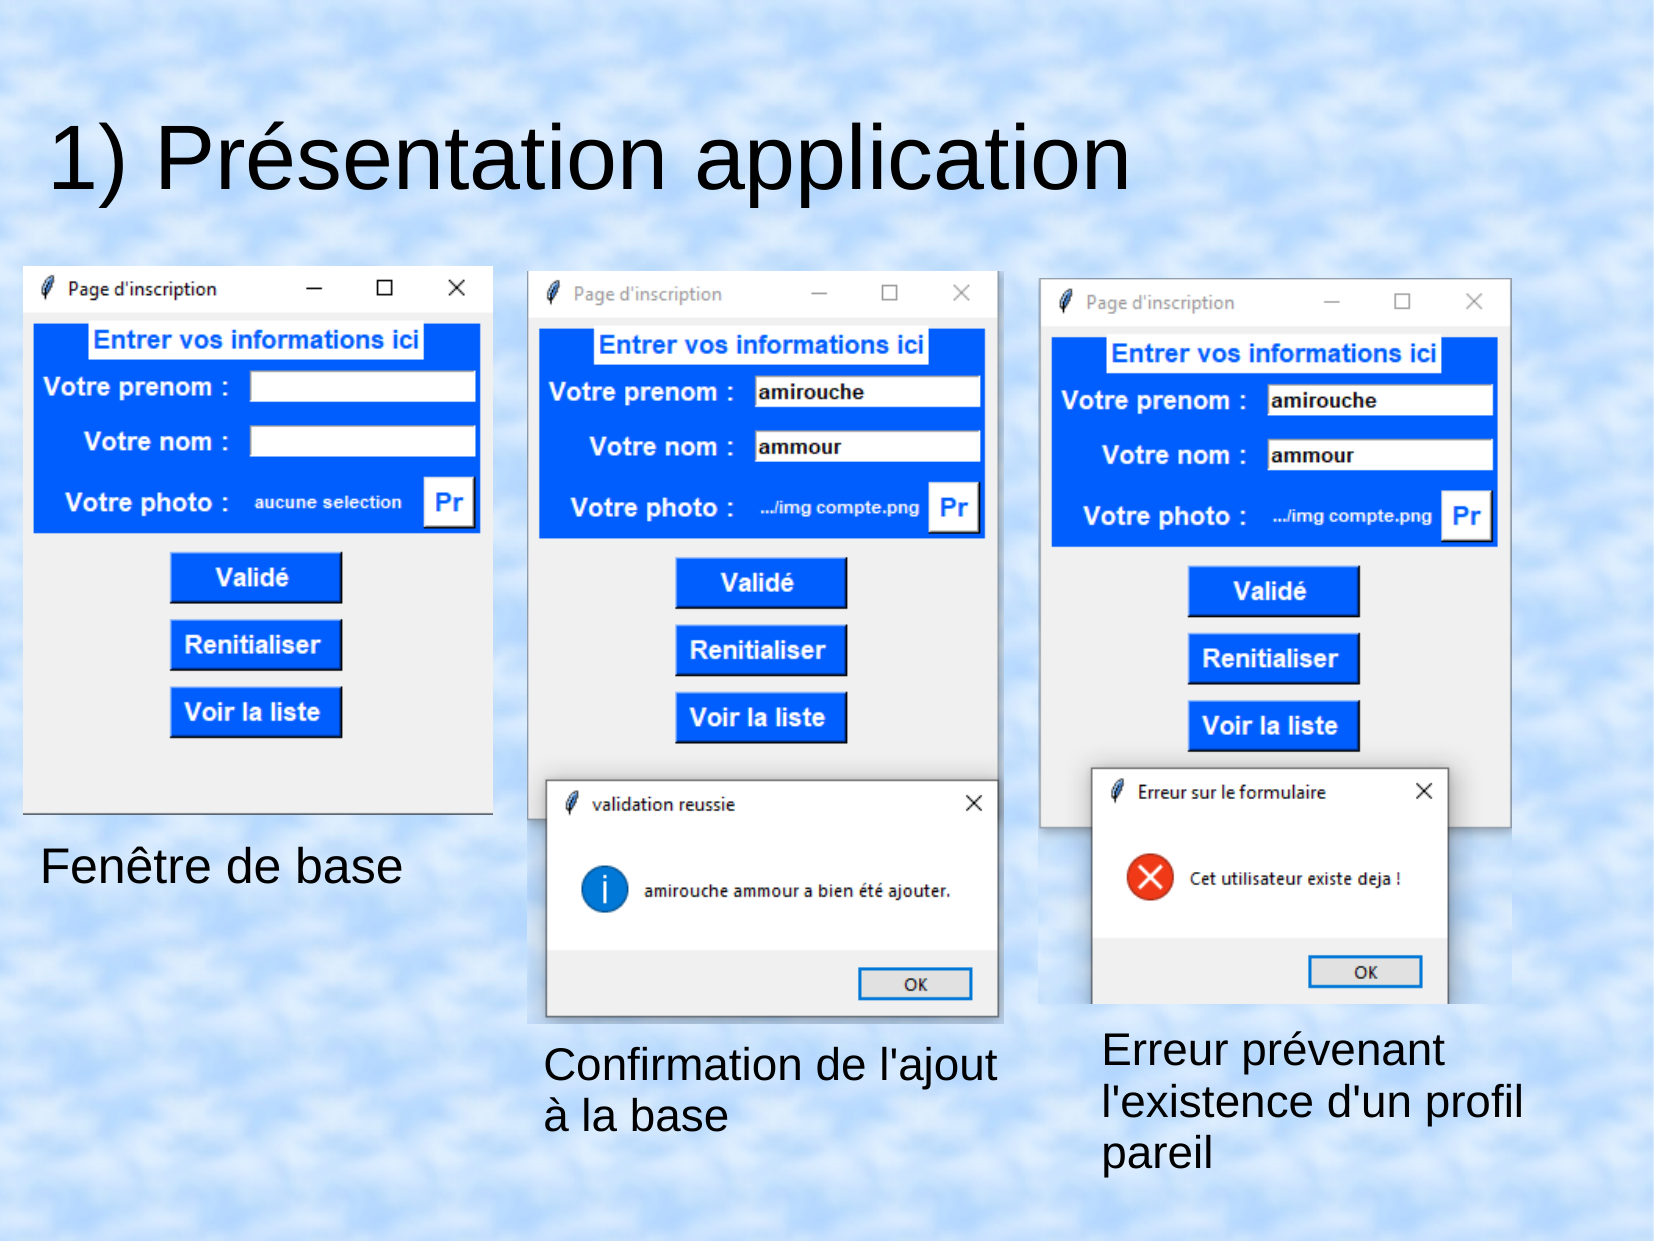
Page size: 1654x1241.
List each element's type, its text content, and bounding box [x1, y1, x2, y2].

text_box Fenêtre de base [39, 838, 851, 895]
text_box Confirmation de l'ajout à la base [543, 1039, 1016, 1142]
text_box Erreur prévenant l'existence d'un profil pareil [1086, 1016, 1584, 1185]
text_box 1) Présentation application [47, 55, 1146, 261]
picture [0, 0, 1654, 1241]
